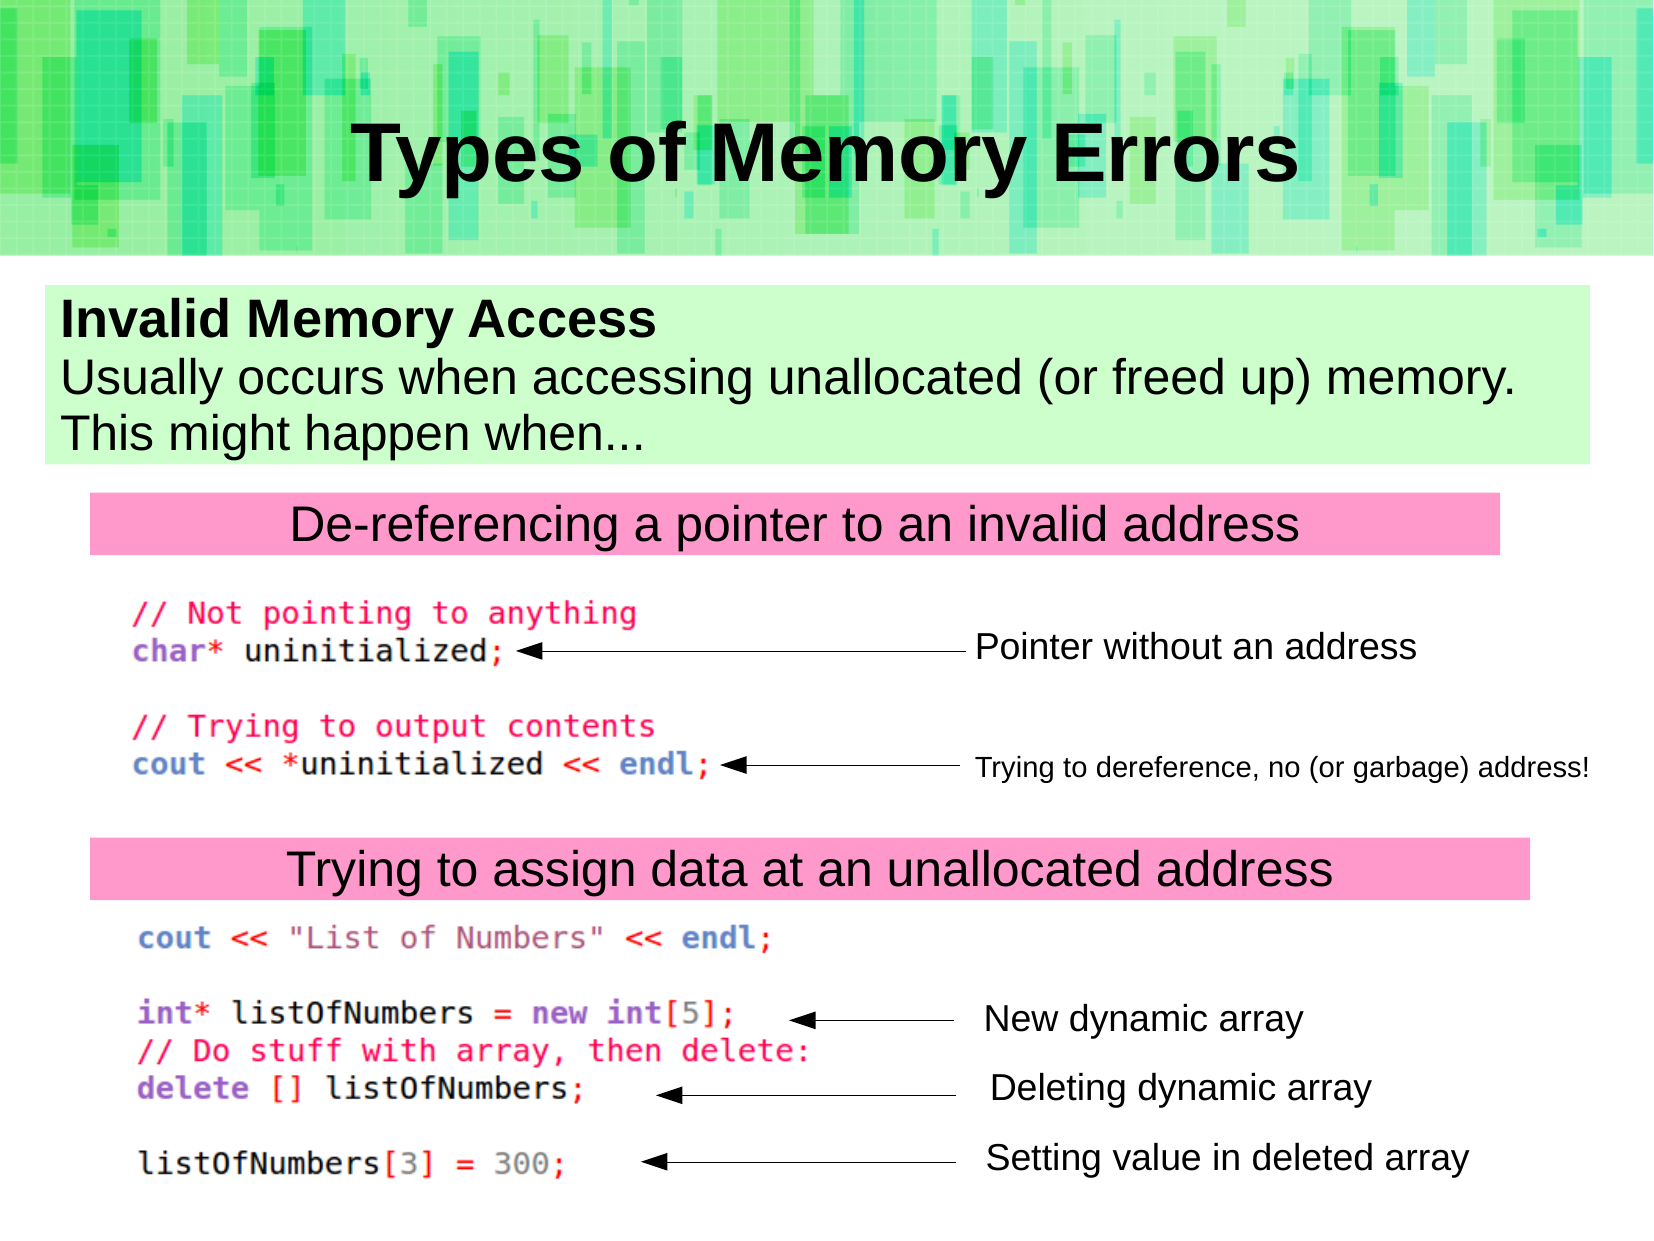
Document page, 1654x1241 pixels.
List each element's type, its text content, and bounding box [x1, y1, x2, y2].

text_box De-referencing a pointer to an invalid address [90, 492, 1501, 556]
title Types of Memory Errors [82, 49, 1571, 257]
text_box Setting value in deleted array [970, 1128, 1511, 1186]
text_box Trying to assign data at an unallocated address [90, 837, 1531, 901]
text_box Deleting dynamic array [975, 1058, 1561, 1116]
text_box New dynamic array [968, 990, 1509, 1048]
text_box Trying to dereference, no (or garbage) address! [960, 744, 1621, 792]
picture [0, 0, 1654, 1241]
text_box Pointer without an address [960, 618, 1501, 676]
text_box Invalid Memory Access Usually occurs when accessing unallocated (or freed up) memory. This might happen when... [45, 285, 1591, 465]
